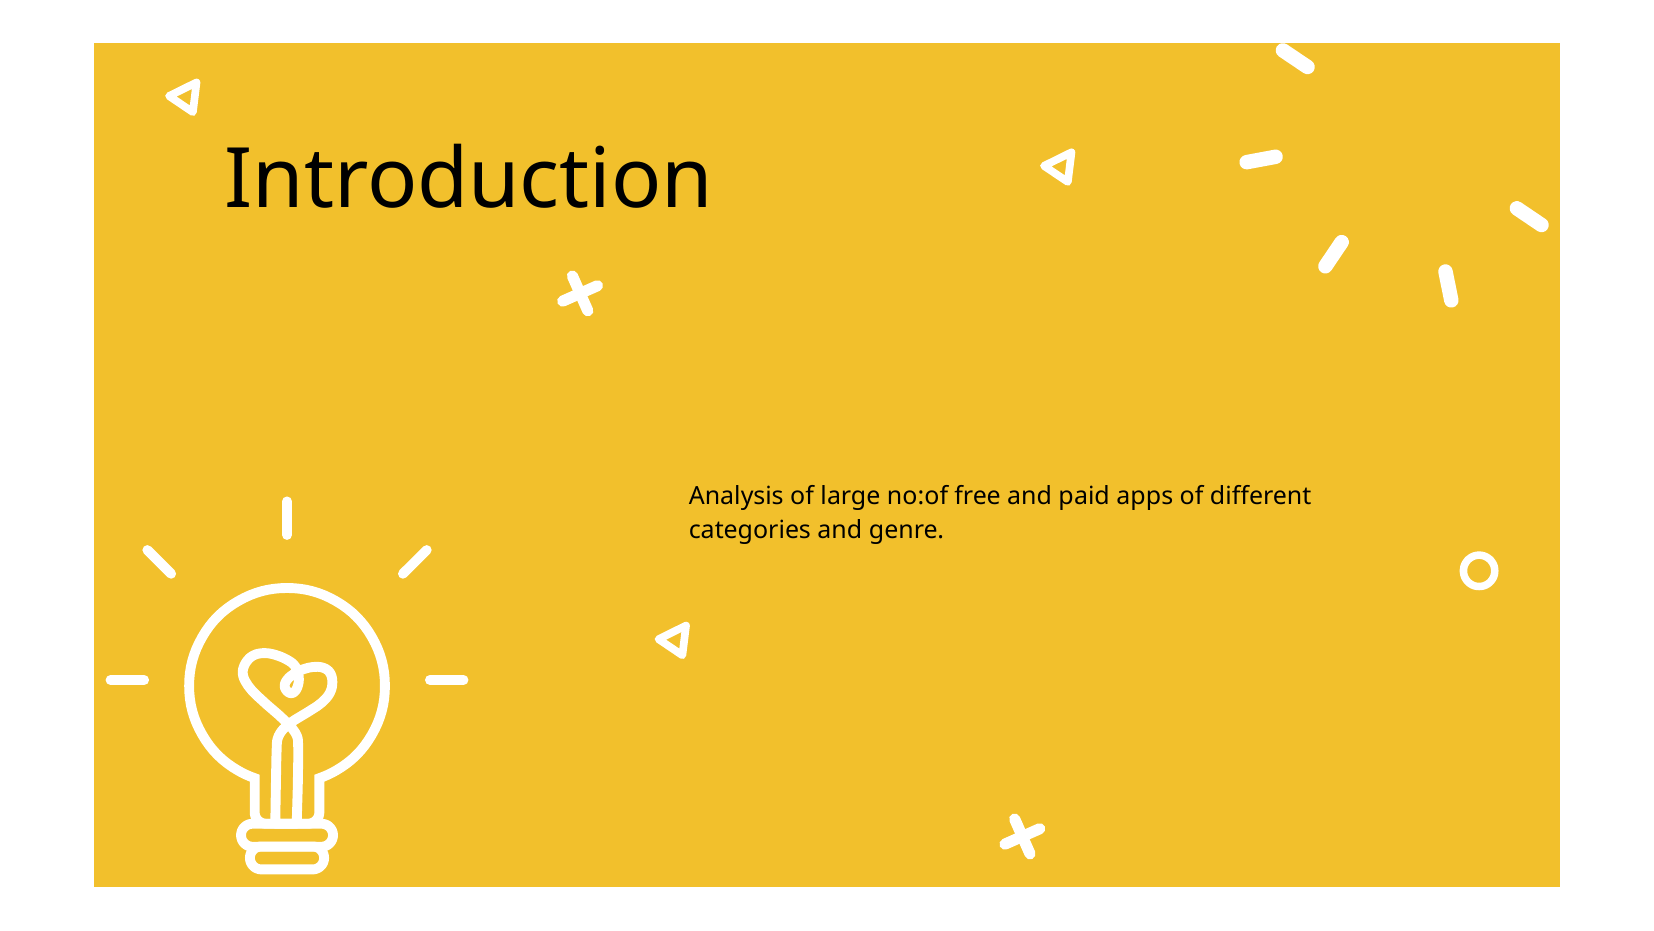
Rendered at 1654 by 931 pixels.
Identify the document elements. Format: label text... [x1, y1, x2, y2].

title Introduction [224, 118, 945, 232]
text_box Analysis of large no:of free and paid apps of different categories and genre. [688, 460, 1349, 564]
